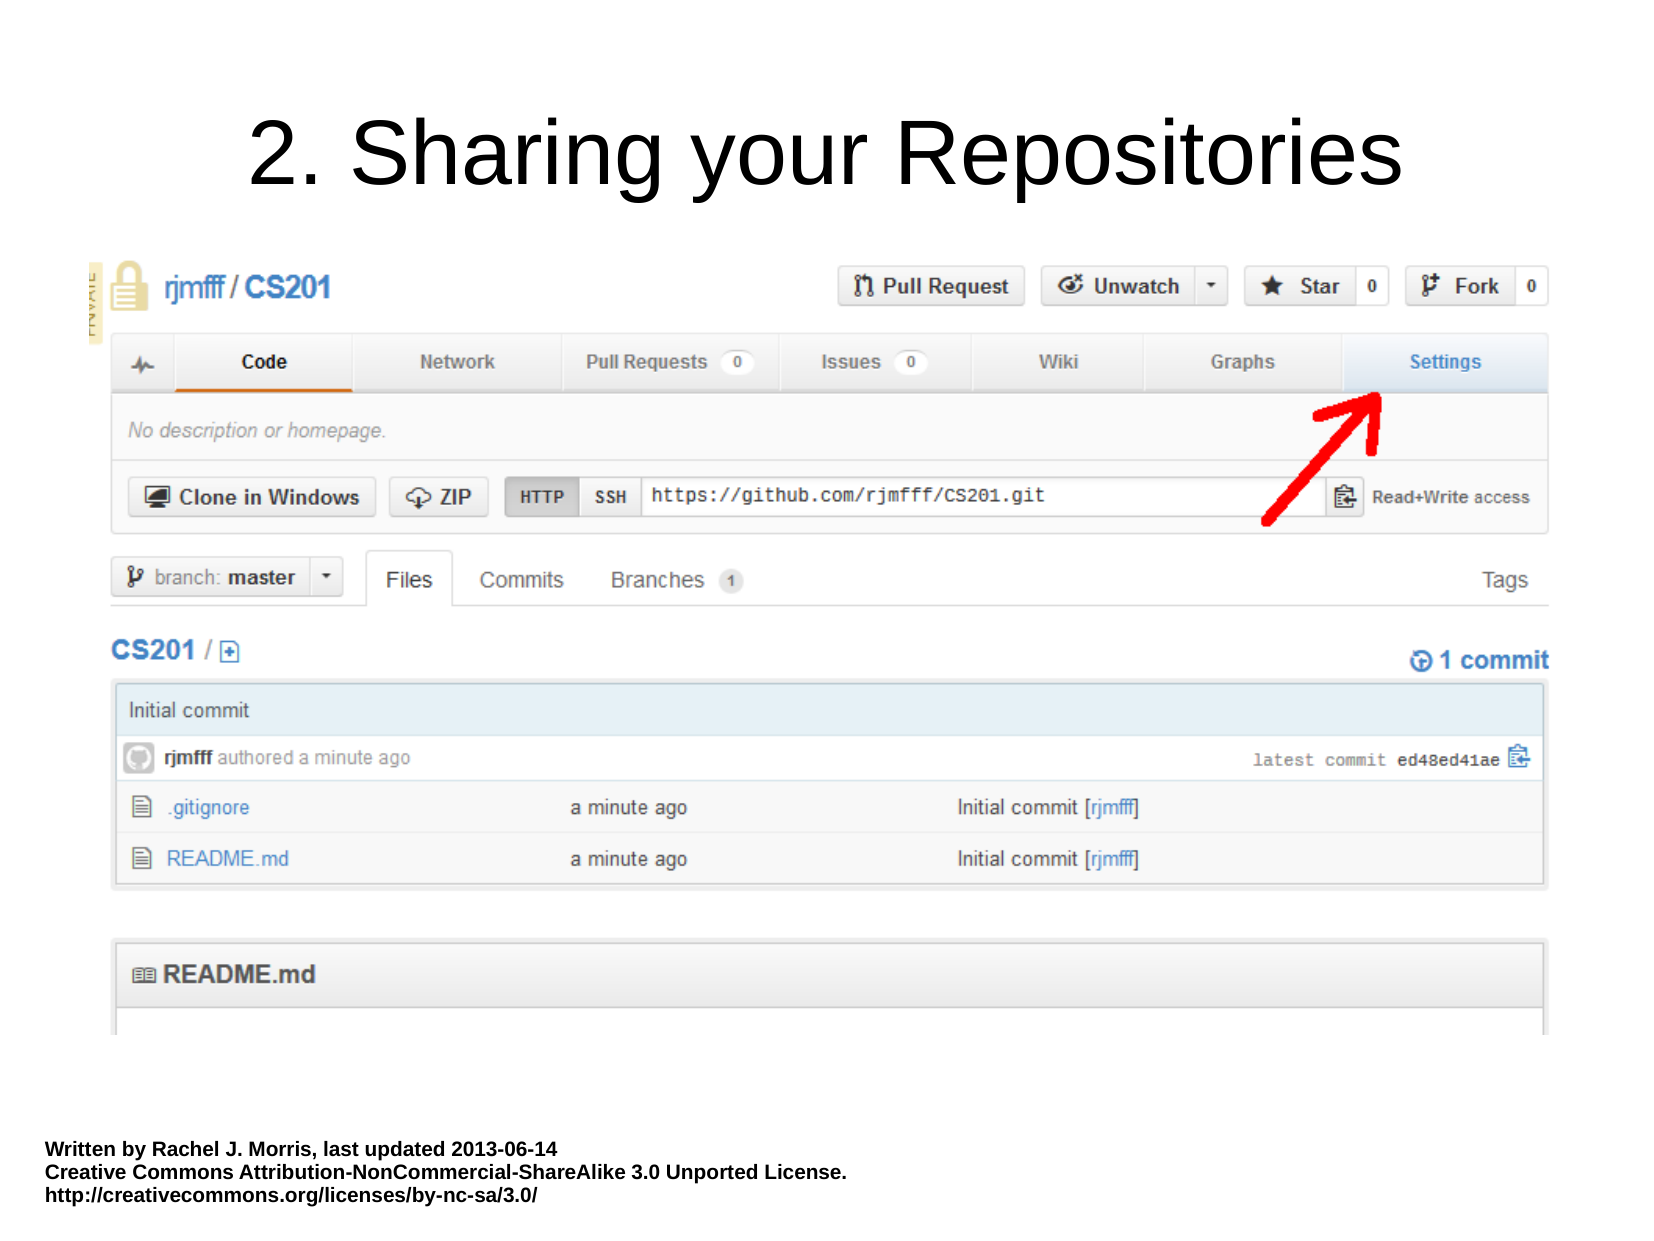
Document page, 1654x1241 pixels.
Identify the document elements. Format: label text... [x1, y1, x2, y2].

title 2. Sharing your Repositories [82, 49, 1571, 257]
picture [89, 225, 1571, 1036]
